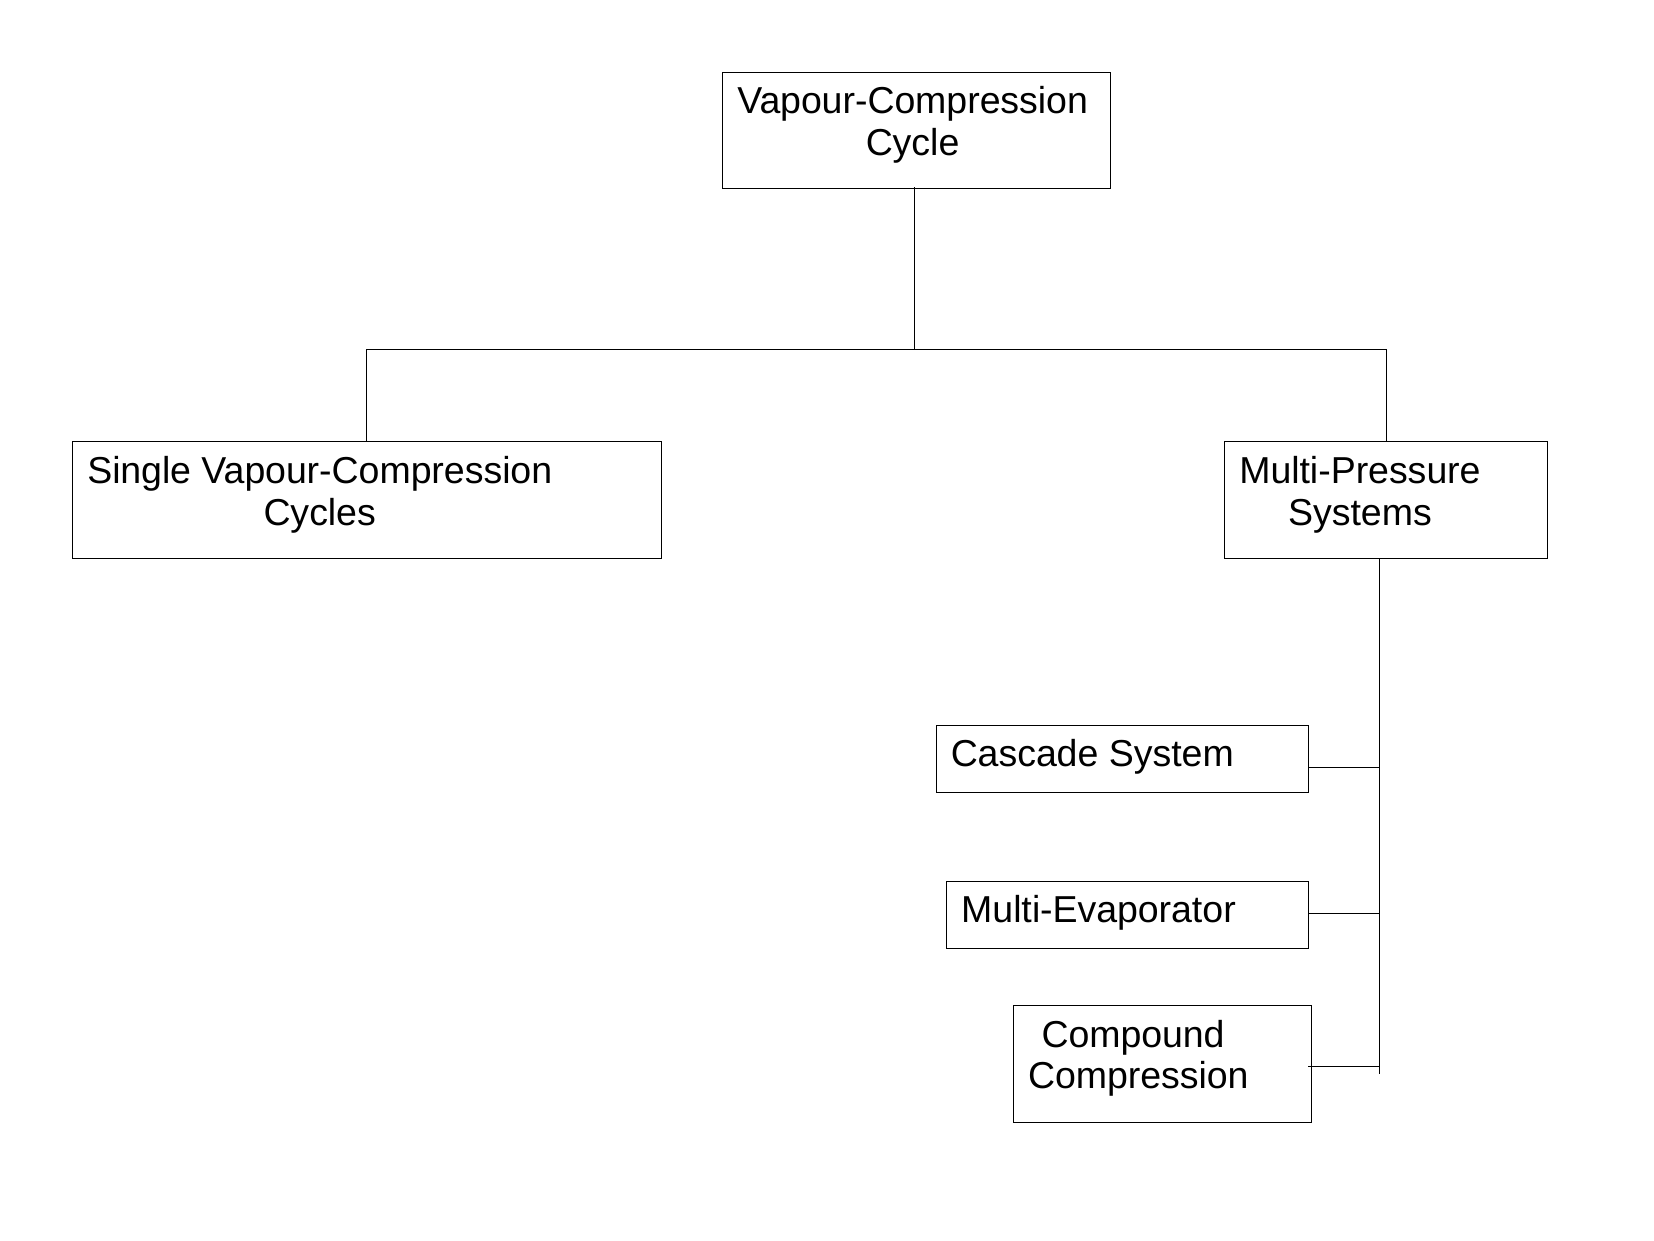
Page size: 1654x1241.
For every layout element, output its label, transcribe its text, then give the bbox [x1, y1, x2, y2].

text_box Multi-Evaporator [946, 881, 1309, 949]
text_box Compound Compression [1013, 1005, 1312, 1123]
text_box Cascade System [936, 725, 1309, 793]
text_box Multi-Pressure Systems [1224, 441, 1548, 559]
text_box Single Vapour-Compression Cycles [72, 441, 662, 559]
text_box Vapour-Compression Cycle [722, 72, 1111, 189]
